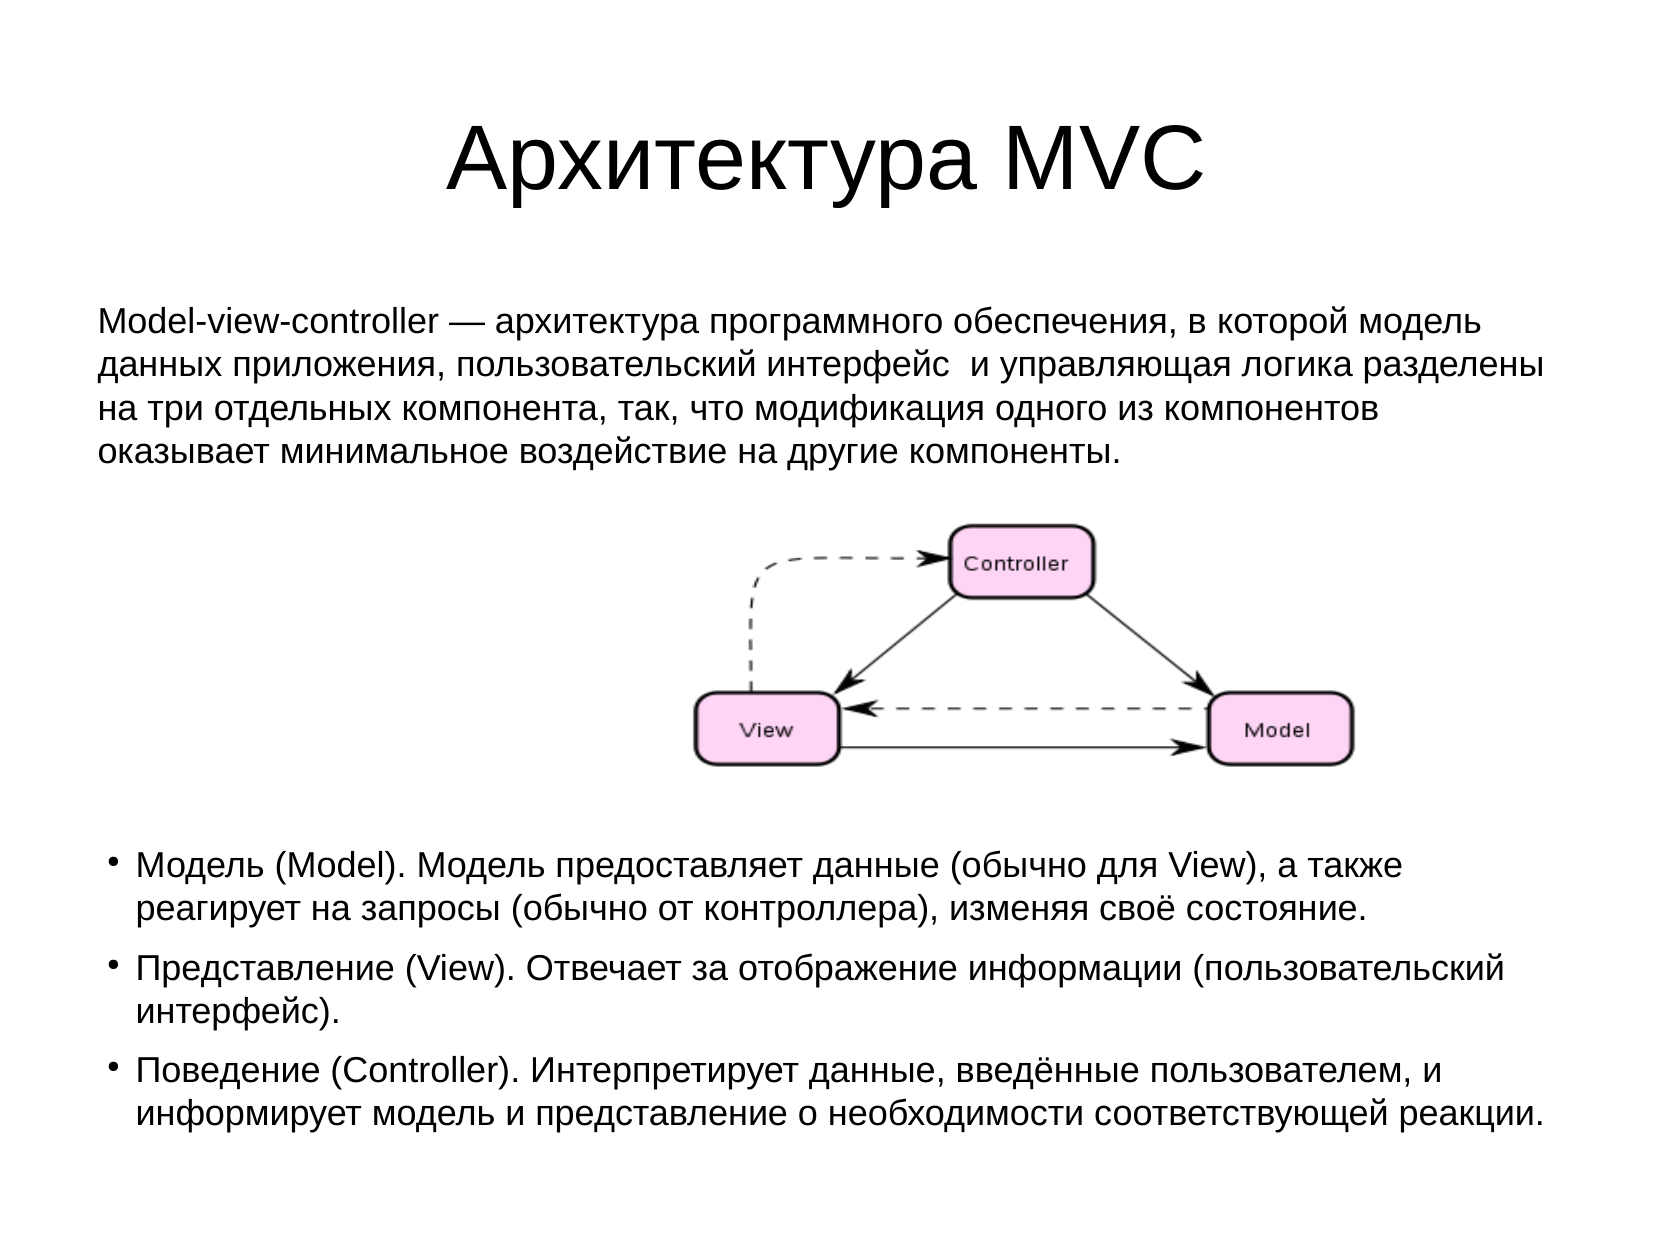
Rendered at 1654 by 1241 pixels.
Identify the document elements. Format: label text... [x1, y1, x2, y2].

list Model-view-controller — архитектура программного обеспечения, в которой модель данных приложения, пользовательский интерфейс и управляющая логика разделены на три отдельных компонента, так, что модификация одного из компонентов оказывает минимальное воздействие на другие компоненты. Модель (Model). Модель предоставляет данные (обычно для View), а также реагирует на запросы (обычно от контроллера), изменяя своё состояние. Представление (View). Отвечает за отображение информации (пользовательский интерфейс). Поведение (Controller). Интерпретирует данные, введённые пользователем, и информирует модель и представление о необходимости соответствующей реакции. [82, 290, 1571, 1182]
title Архитектура MVC [82, 49, 1571, 257]
picture [690, 521, 1359, 770]
